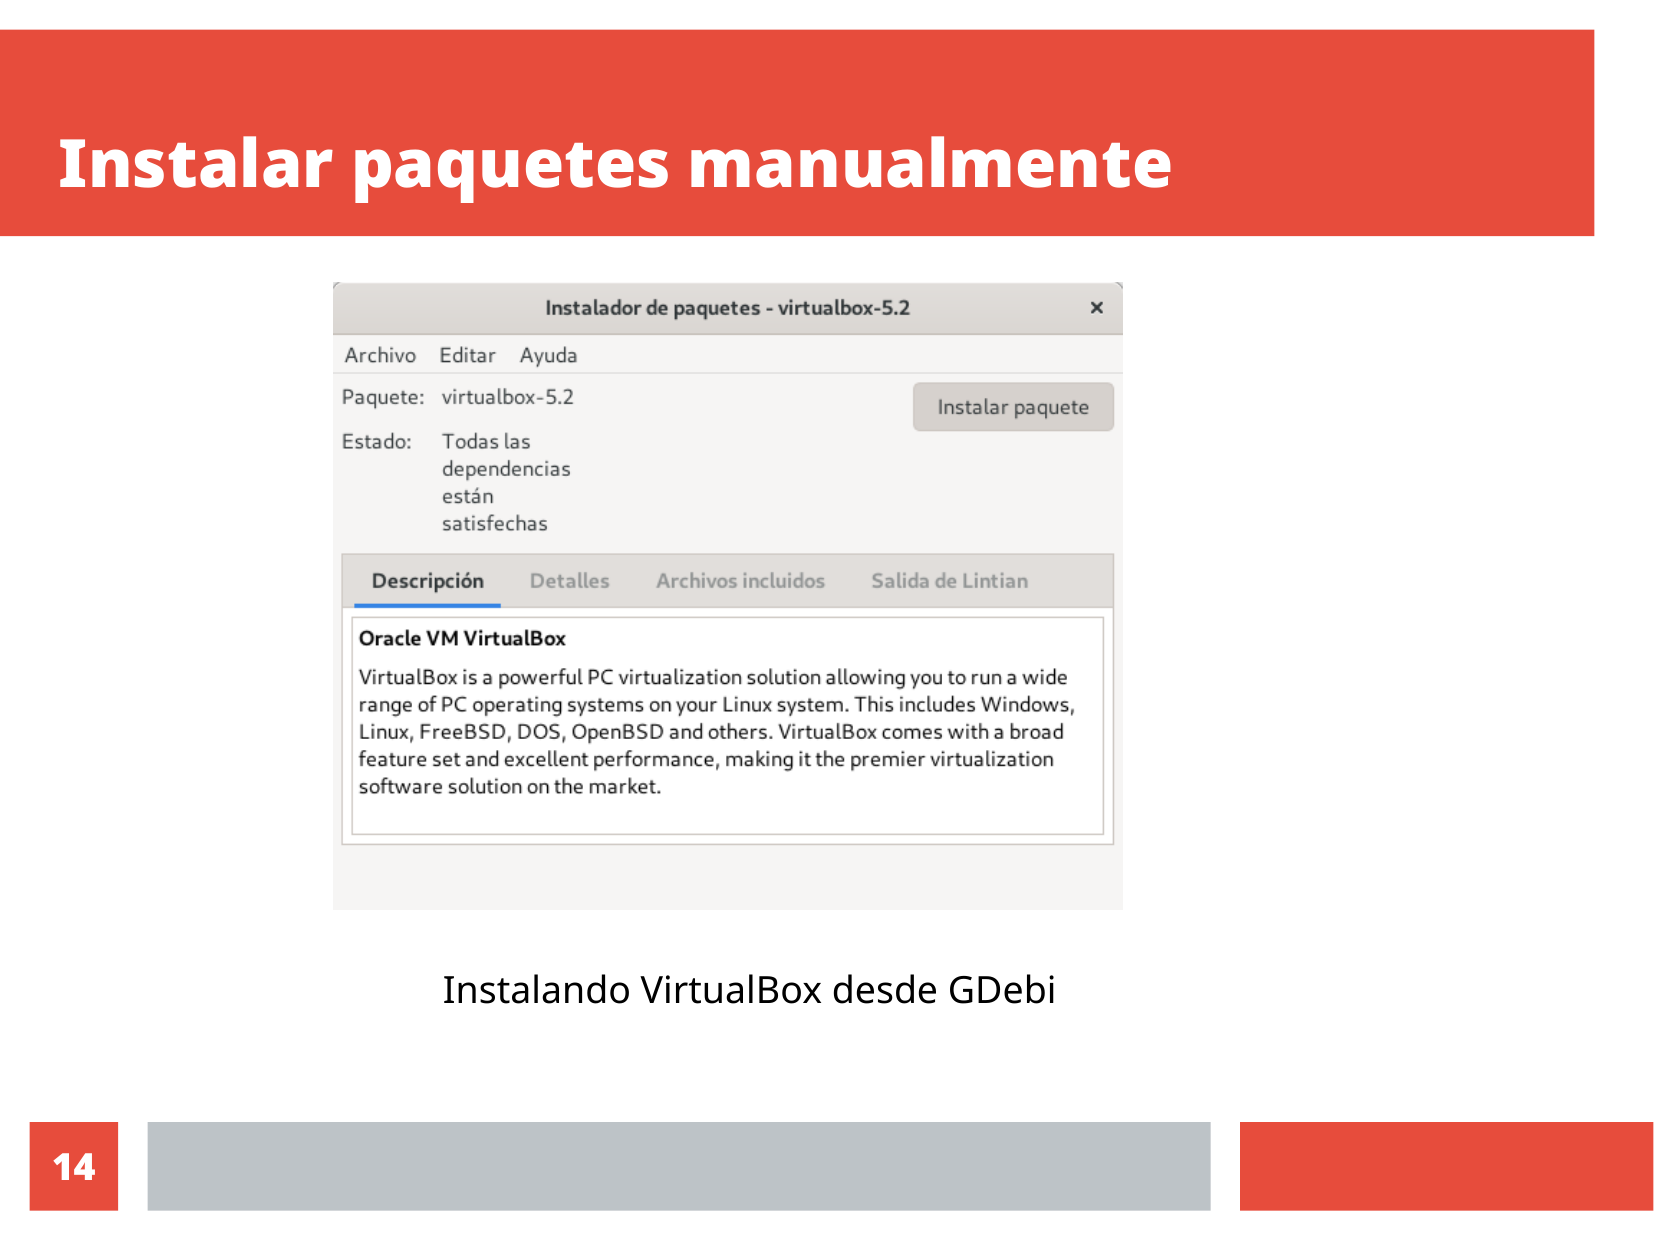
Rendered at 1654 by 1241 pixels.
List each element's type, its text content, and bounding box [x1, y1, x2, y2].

title Instalar paquetes manualmente [59, 59, 1595, 207]
text_box Instalando VirtualBox desde GDebi [283, 956, 1217, 1016]
picture [333, 282, 1123, 910]
